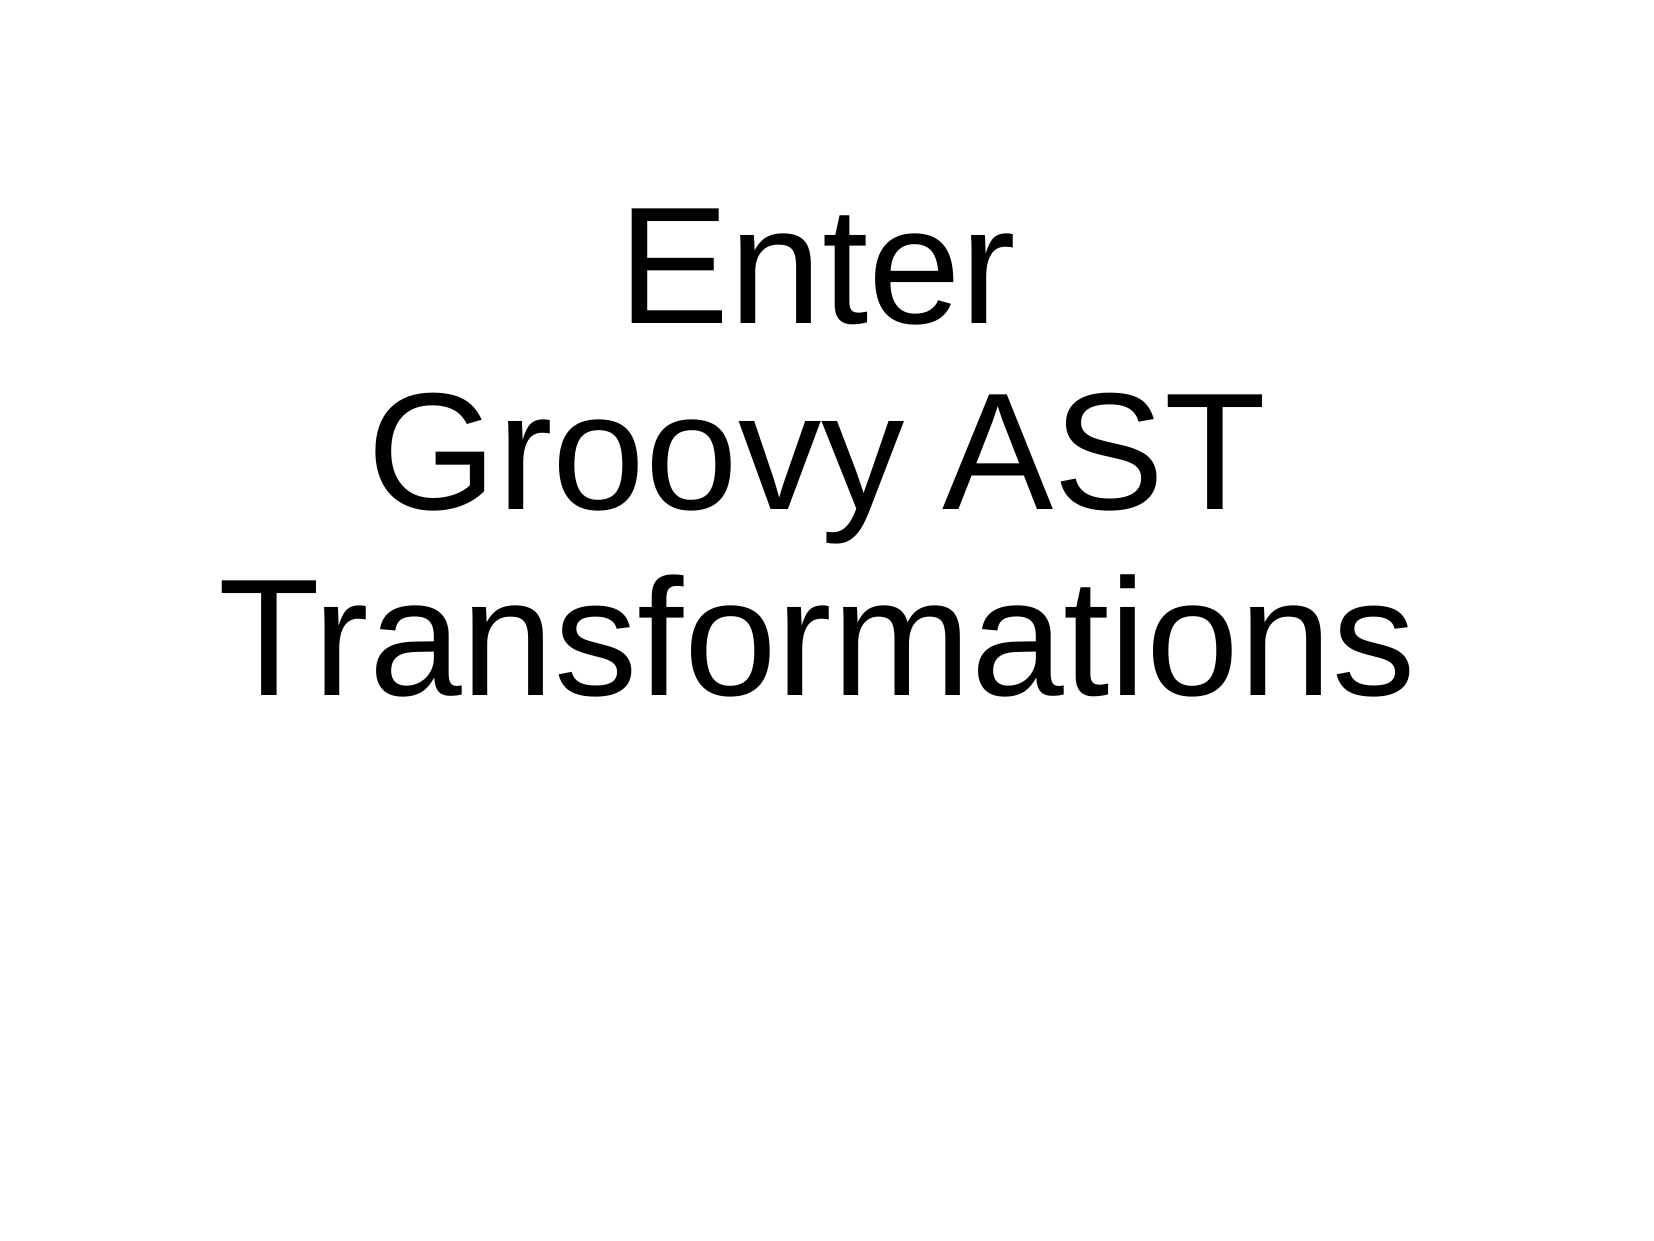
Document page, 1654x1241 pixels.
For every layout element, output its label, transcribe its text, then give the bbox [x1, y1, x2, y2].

text_box Enter Groovy AST Transformations [135, 165, 1501, 853]
